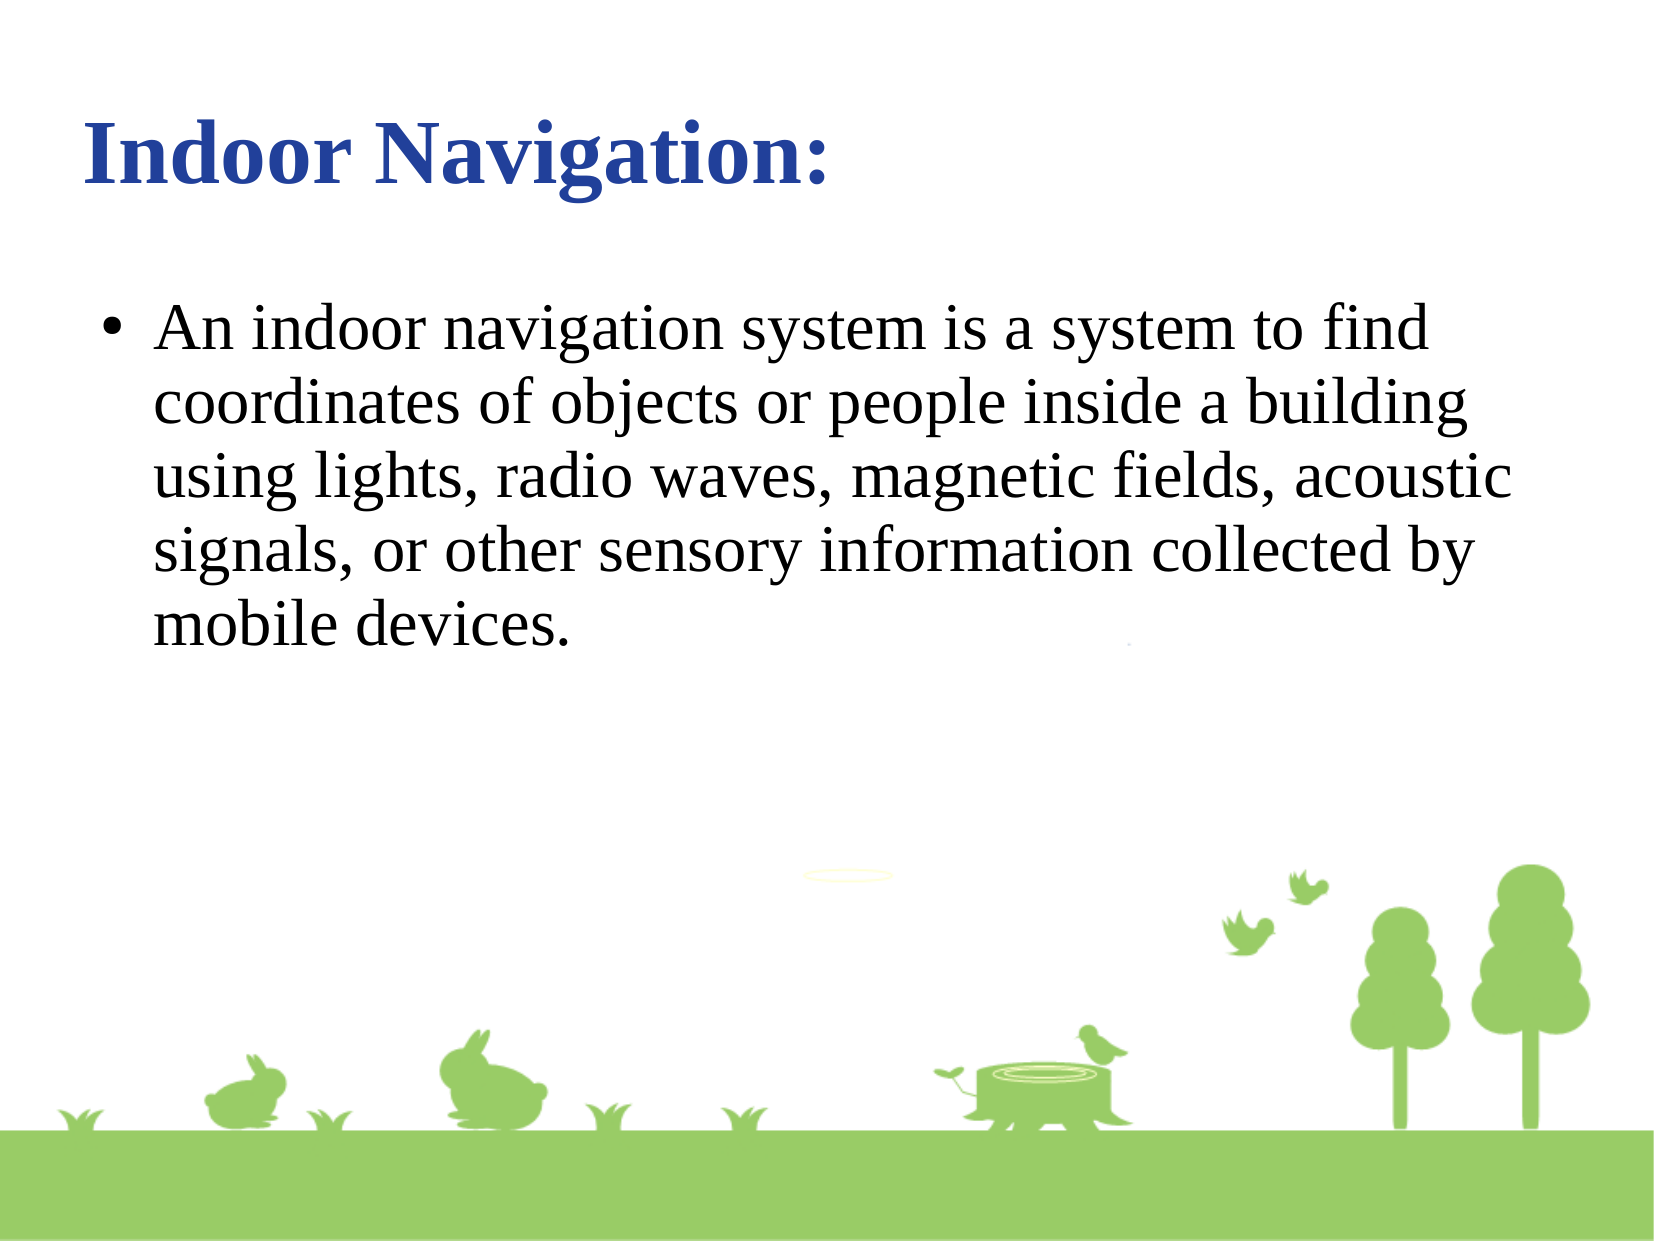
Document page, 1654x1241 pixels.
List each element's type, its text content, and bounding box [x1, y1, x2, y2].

picture [0, 0, 1654, 1241]
title Indoor Navigation: [82, 49, 1571, 257]
list An indoor navigation system is a system to find coordinates of objects or people inside a building using lights, radio waves, magnetic fields, acoustic signals, or other sensory information collected by mobile devices. [82, 290, 1571, 1010]
